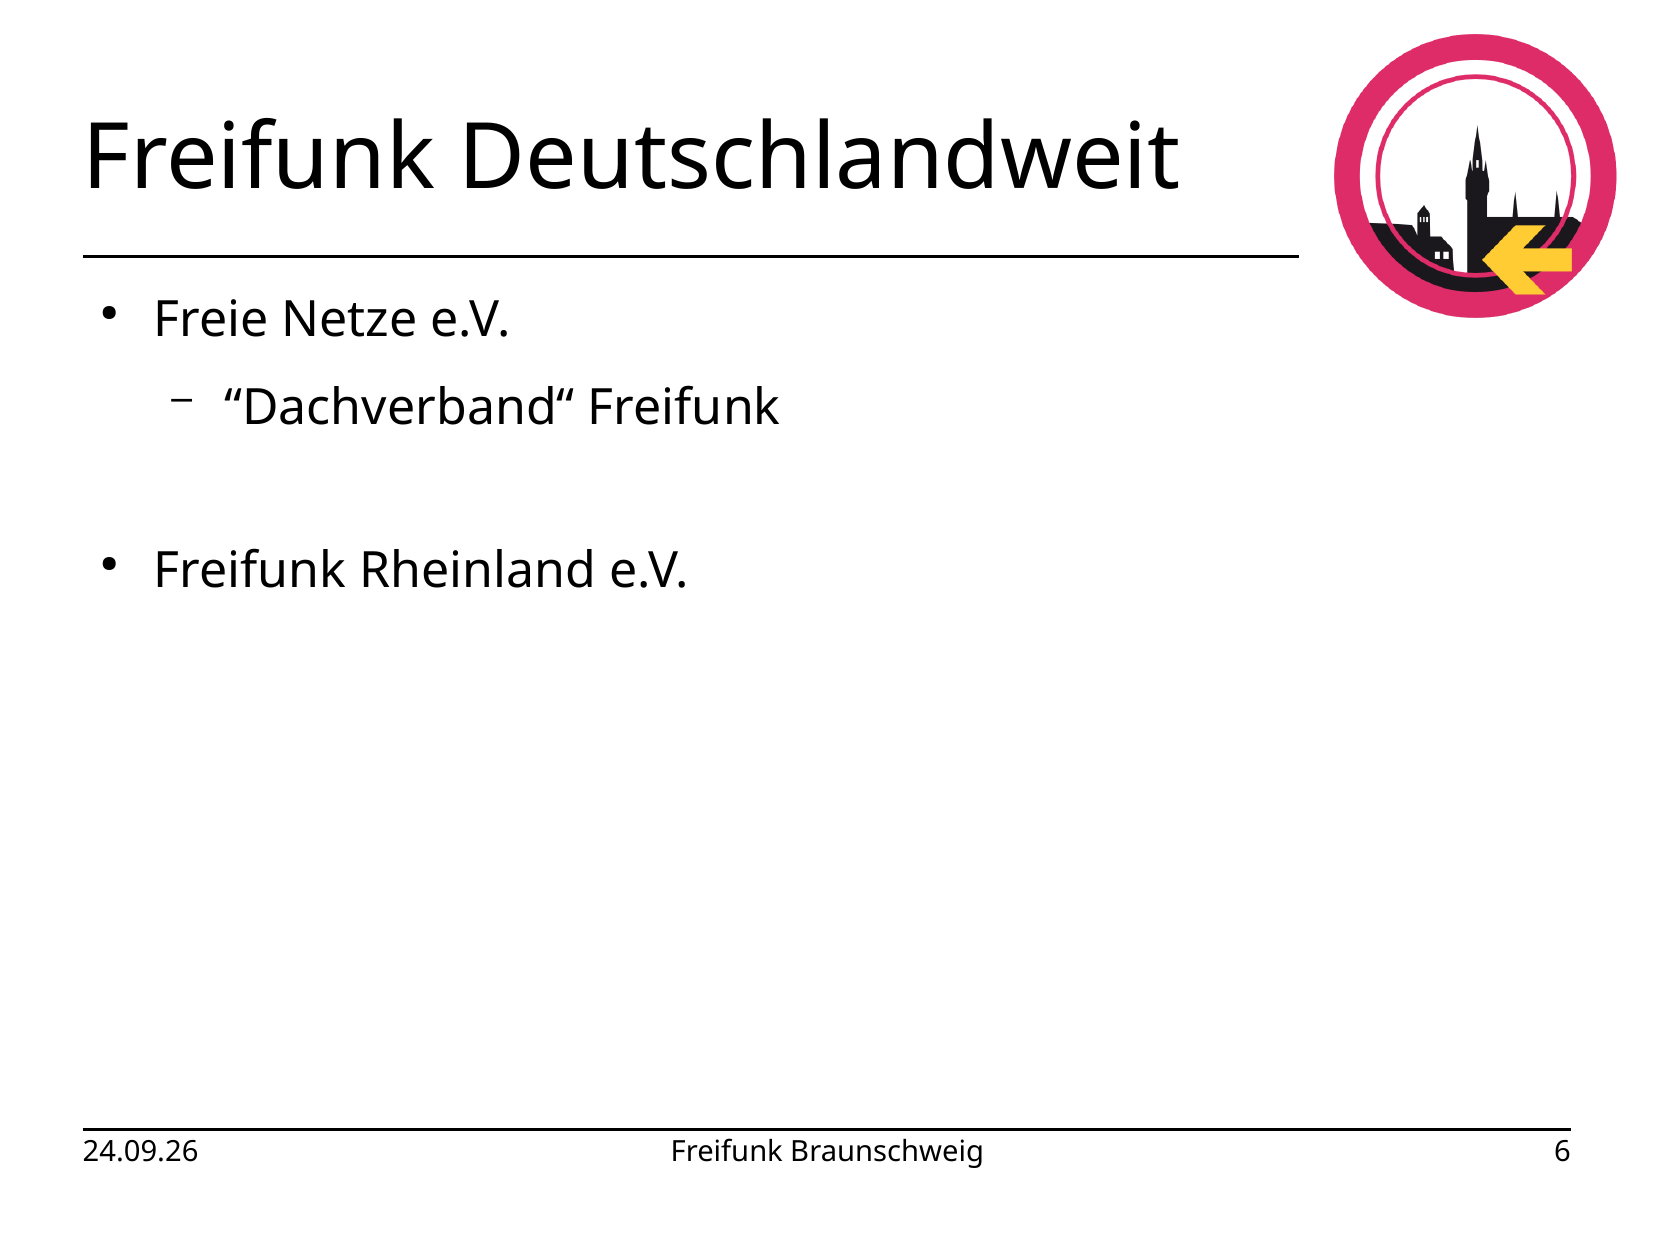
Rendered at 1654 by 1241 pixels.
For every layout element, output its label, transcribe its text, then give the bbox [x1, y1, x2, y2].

list Freie Netze e.V. “Dachverband“ Freifunk Freifunk Rheinland e.V. [82, 290, 1538, 1010]
title Freifunk Deutschlandweit [82, 49, 1300, 257]
picture [1331, 32, 1619, 319]
